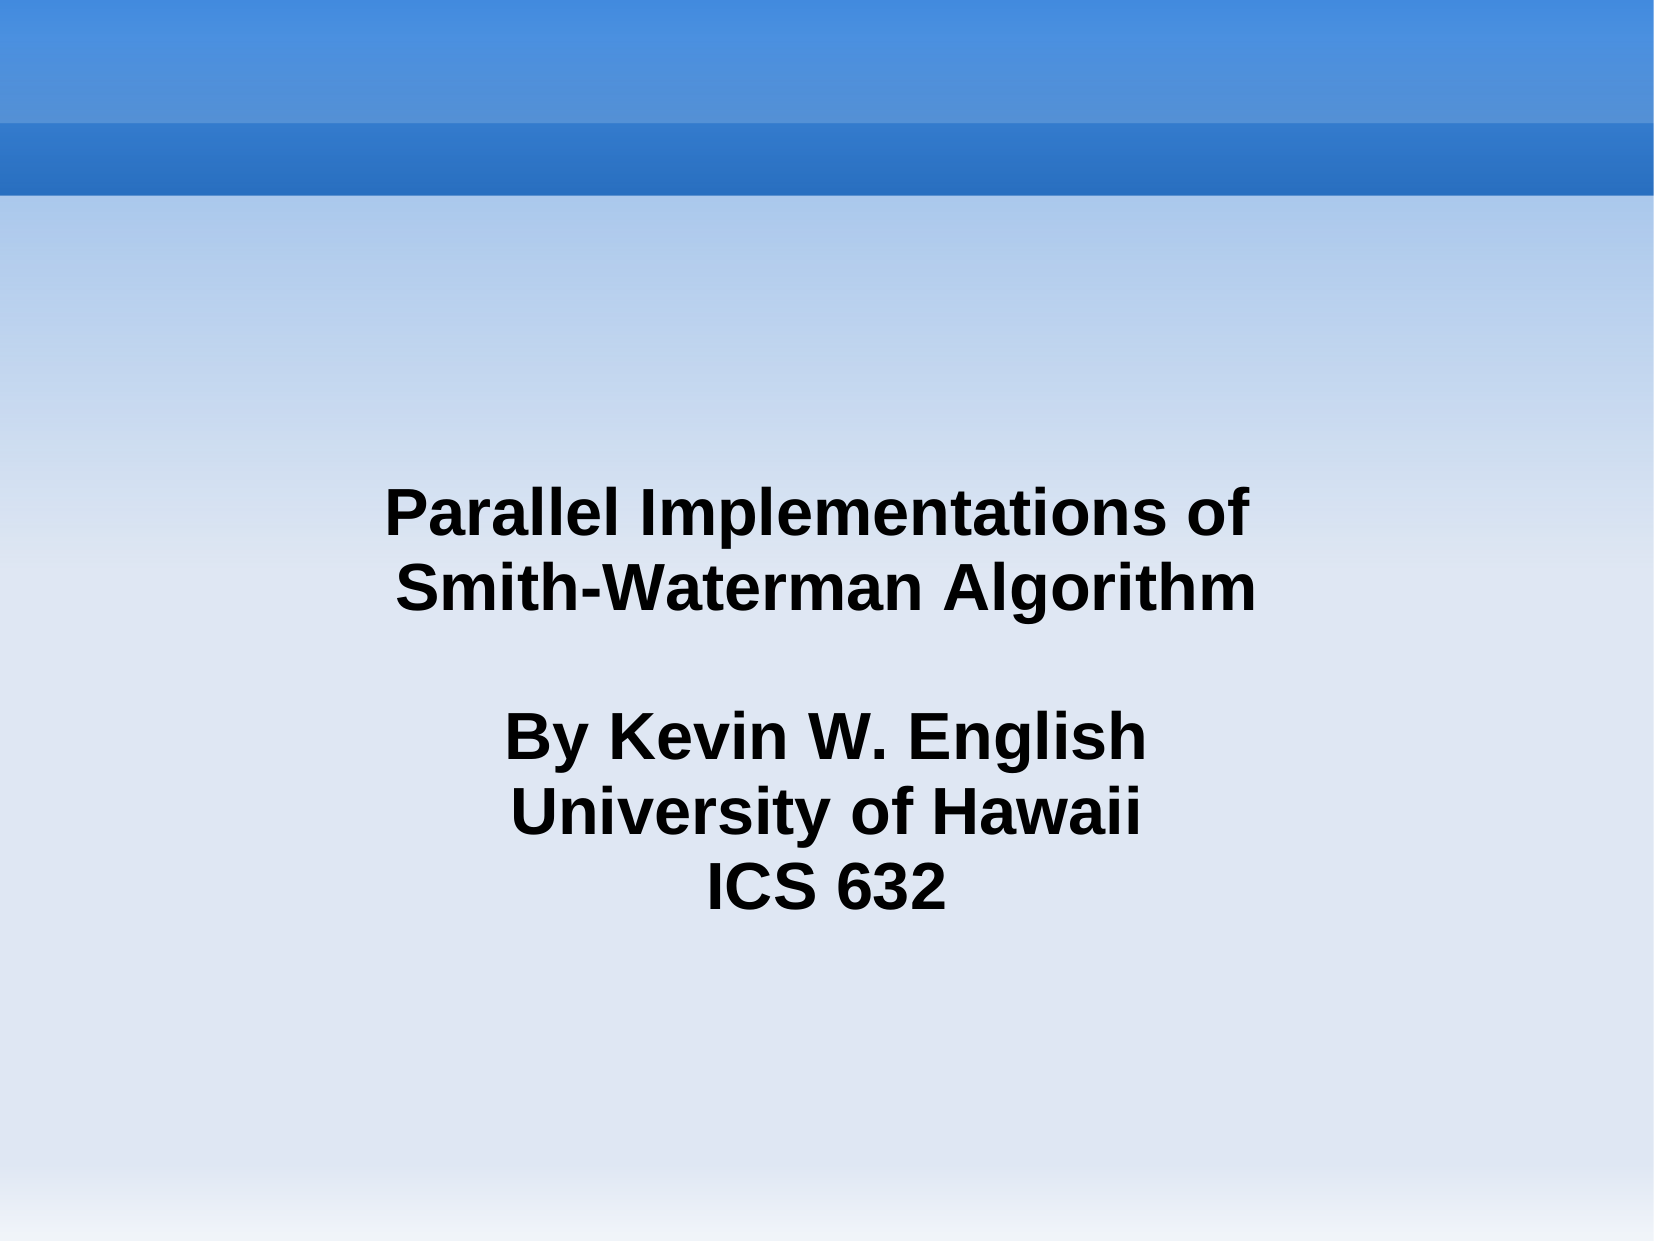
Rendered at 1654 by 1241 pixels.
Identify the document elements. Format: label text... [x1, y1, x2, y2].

picture [0, 0, 1654, 1241]
text_box Parallel Implementations of Smith-Waterman Algorithm By Kevin W. English University of Hawaii ICS 632 [82, 297, 1571, 1102]
